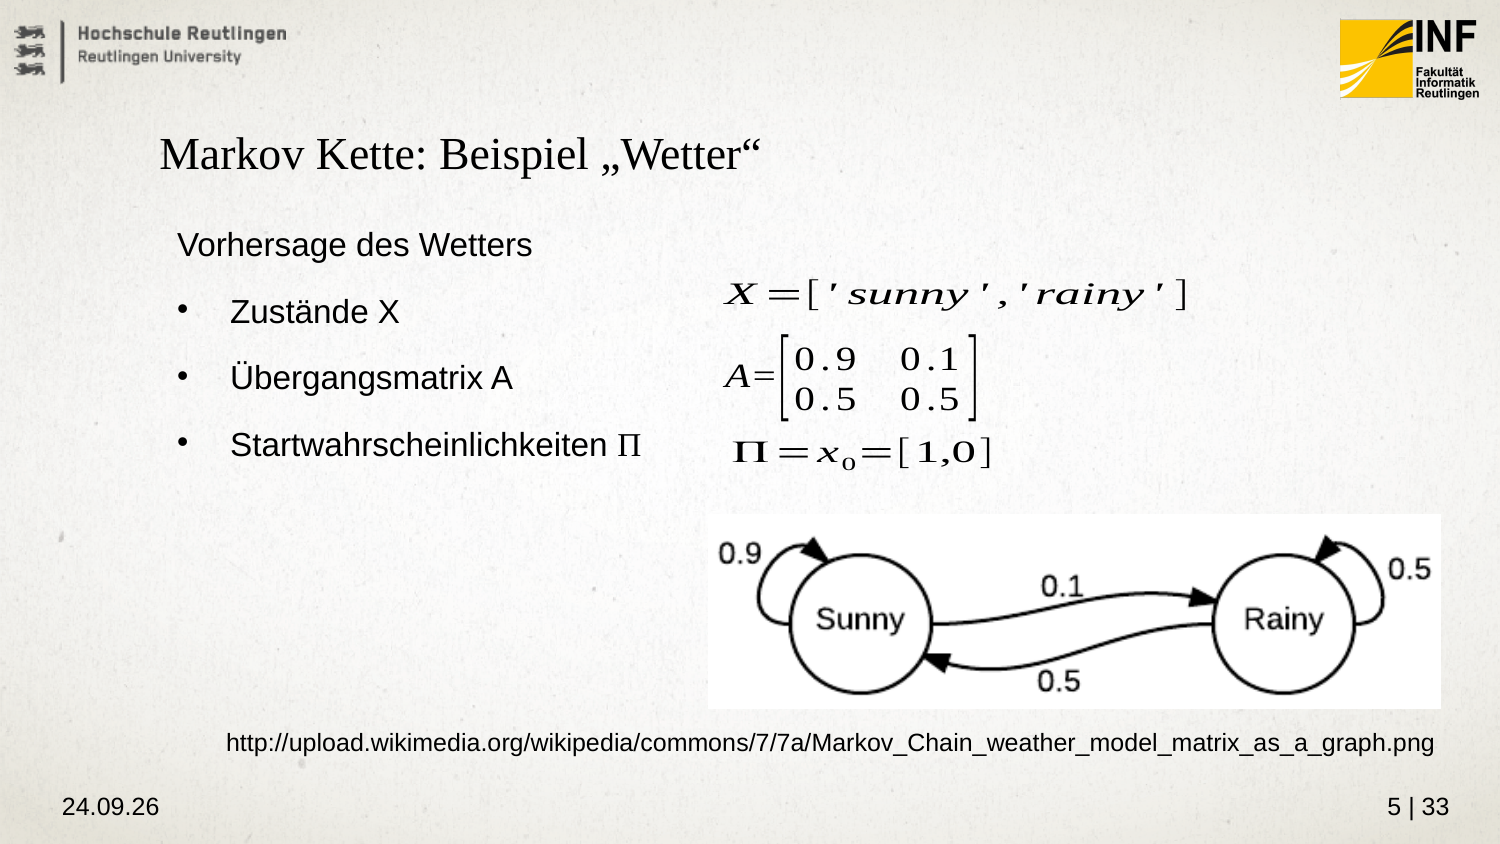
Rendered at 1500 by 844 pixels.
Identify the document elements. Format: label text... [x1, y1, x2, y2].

title Markov Kette: Beispiel „Wetter“ [159, 118, 1341, 188]
chart [719, 435, 1005, 476]
text_box http://upload.wikimedia.org/wikipedia/commons/7/7a/Markov_Chain_weather_model_matrix_as_a_graph.png [0, 720, 1453, 768]
picture [0, 0, 1500, 844]
chart [708, 277, 1200, 314]
chart [709, 332, 994, 423]
list Vorhersage des Wetters Zustände X Übergangsmatrix A Startwahrscheinlichkeiten Π [159, 224, 1341, 720]
